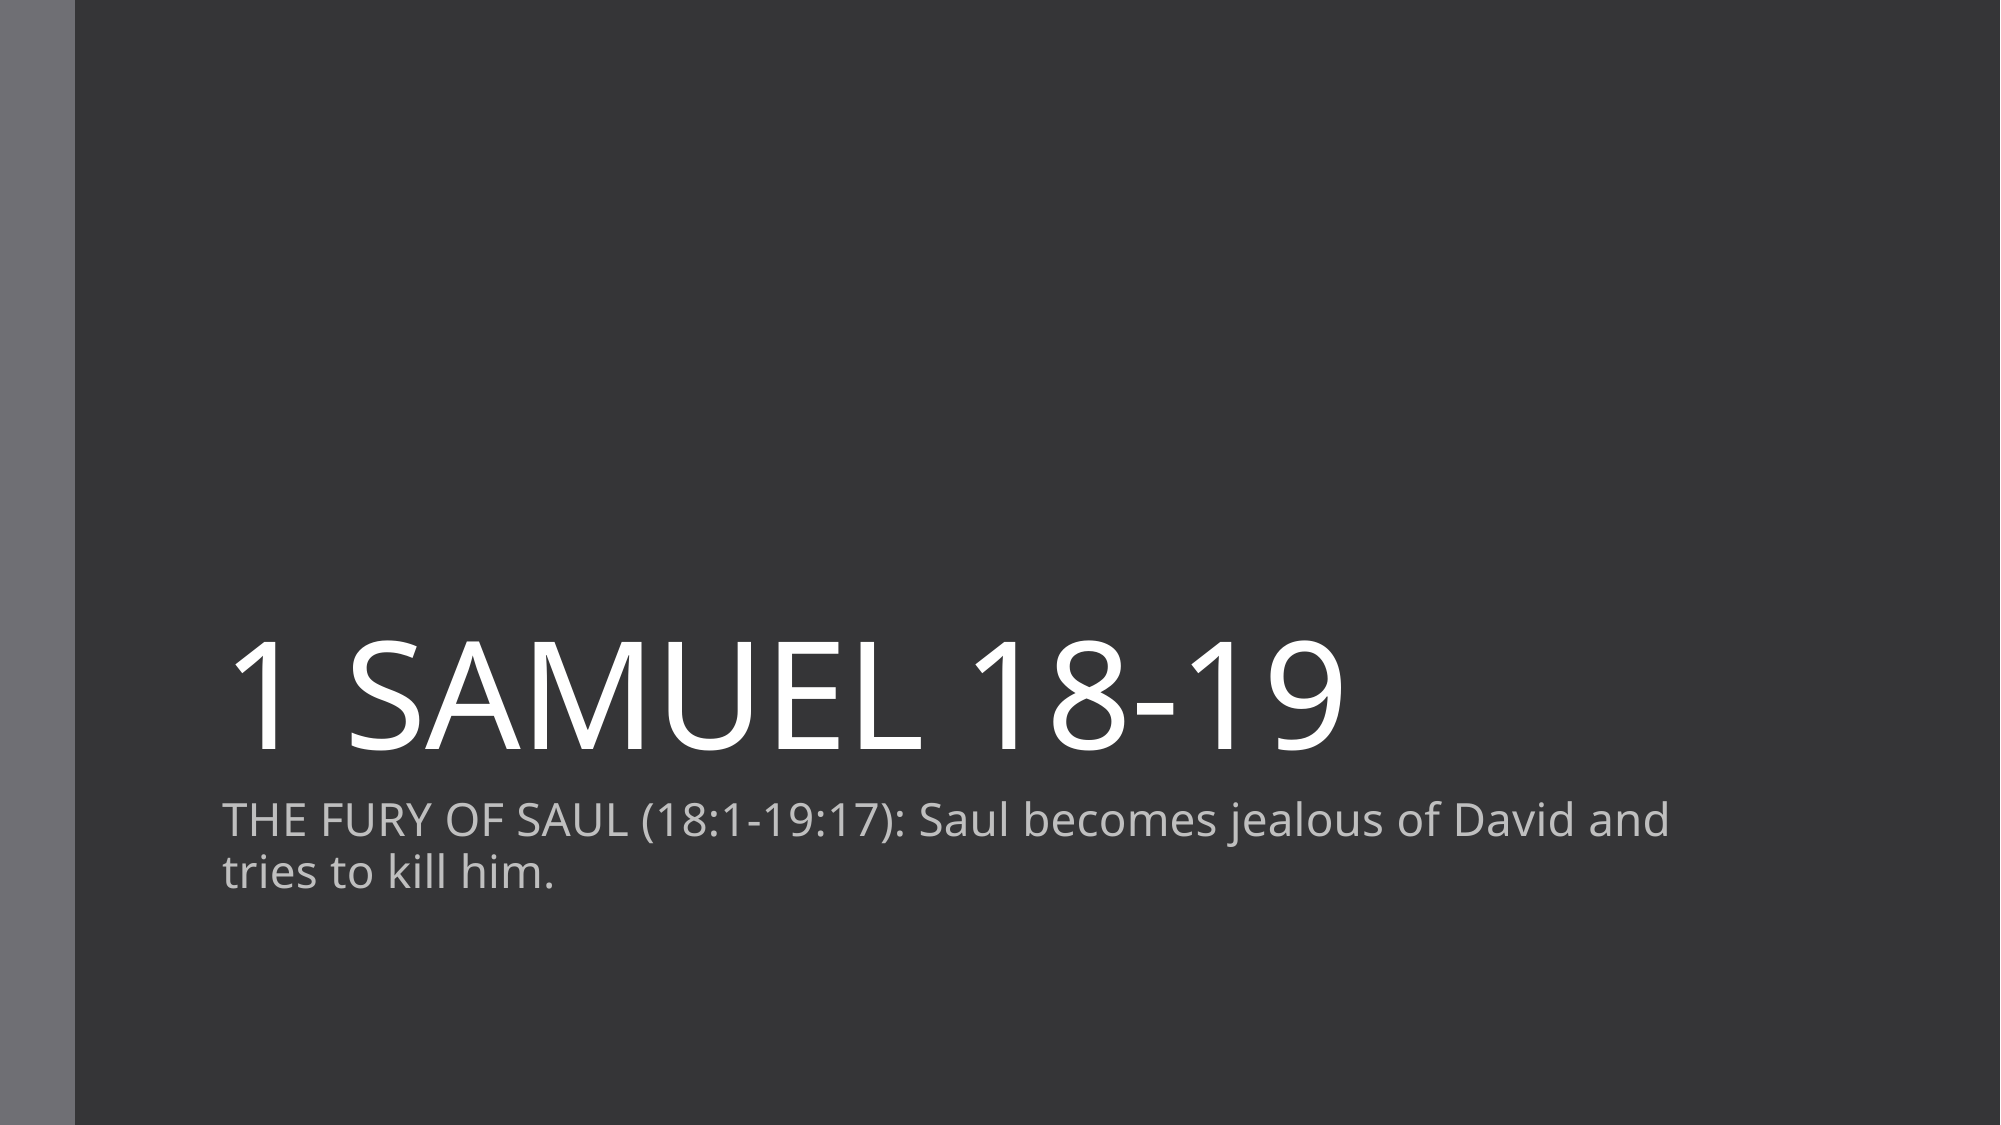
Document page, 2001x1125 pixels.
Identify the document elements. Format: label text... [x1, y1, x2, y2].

title 1 SAMUEL 18-19 [206, 124, 1752, 787]
subtitle THE FURY OF SAUL (18:1-19:17): Saul becomes jealous of David and tries to kill him. [206, 787, 1752, 1066]
